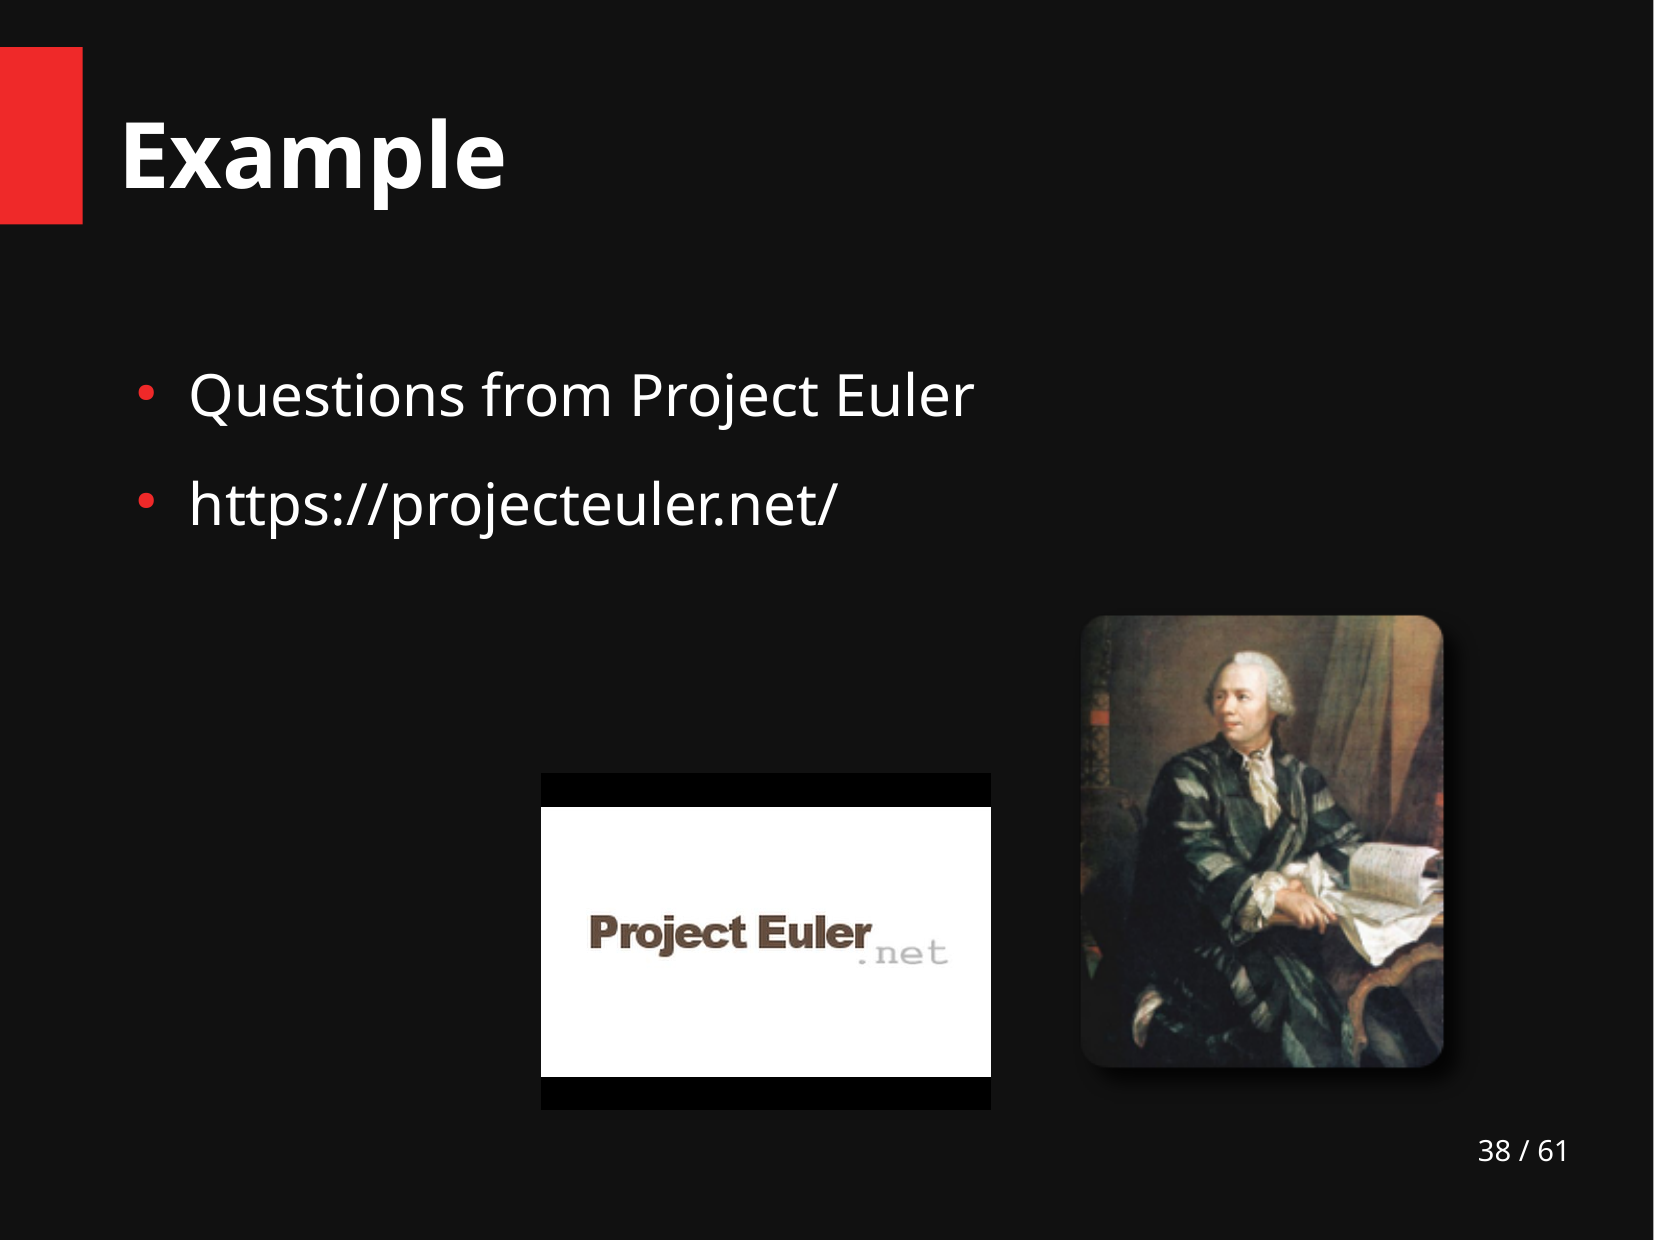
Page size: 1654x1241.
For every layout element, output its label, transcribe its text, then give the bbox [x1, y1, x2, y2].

title Example [118, 49, 1571, 257]
picture [541, 773, 991, 1111]
list Questions from Project Euler https://projecteuler.net/ [118, 354, 1536, 1074]
picture [1068, 603, 1486, 1111]
